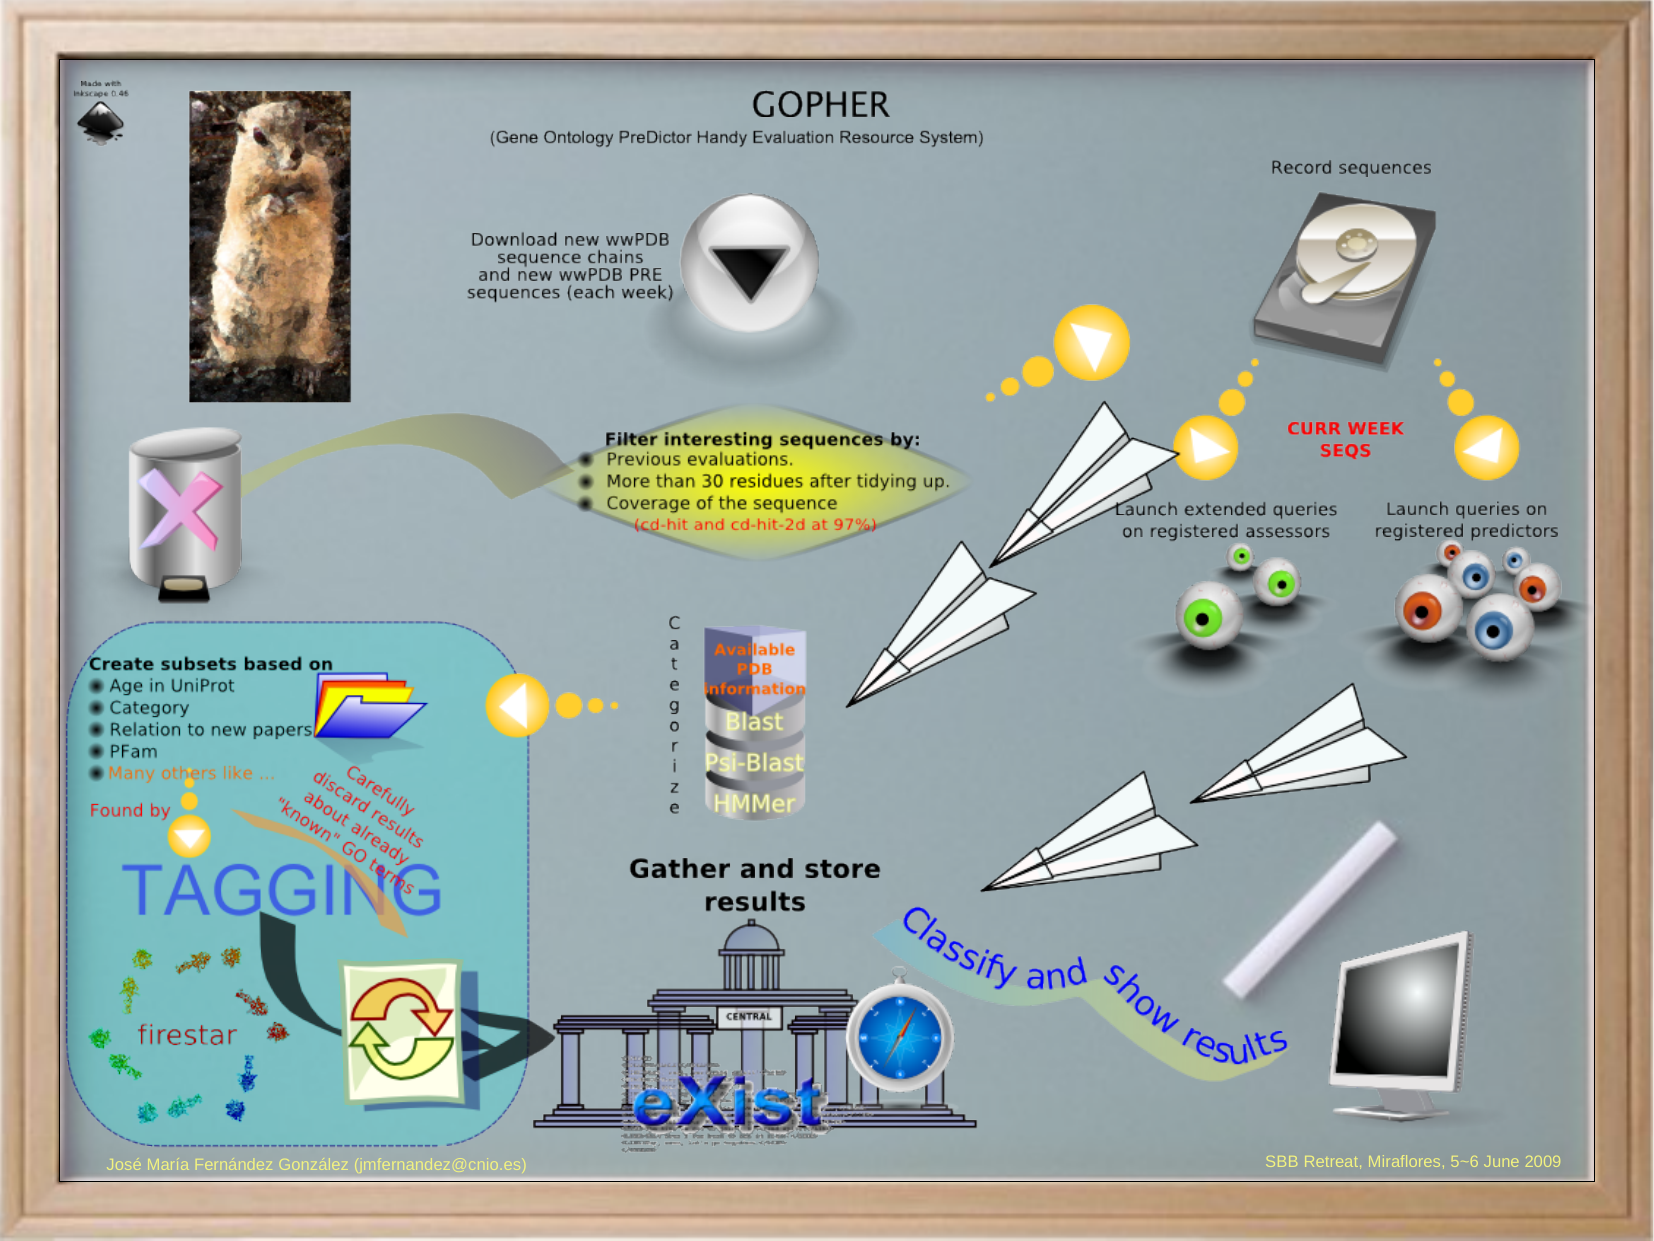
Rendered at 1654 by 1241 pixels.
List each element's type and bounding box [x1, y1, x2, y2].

picture [0, 0, 1654, 1241]
text_box [59, 59, 1595, 1182]
